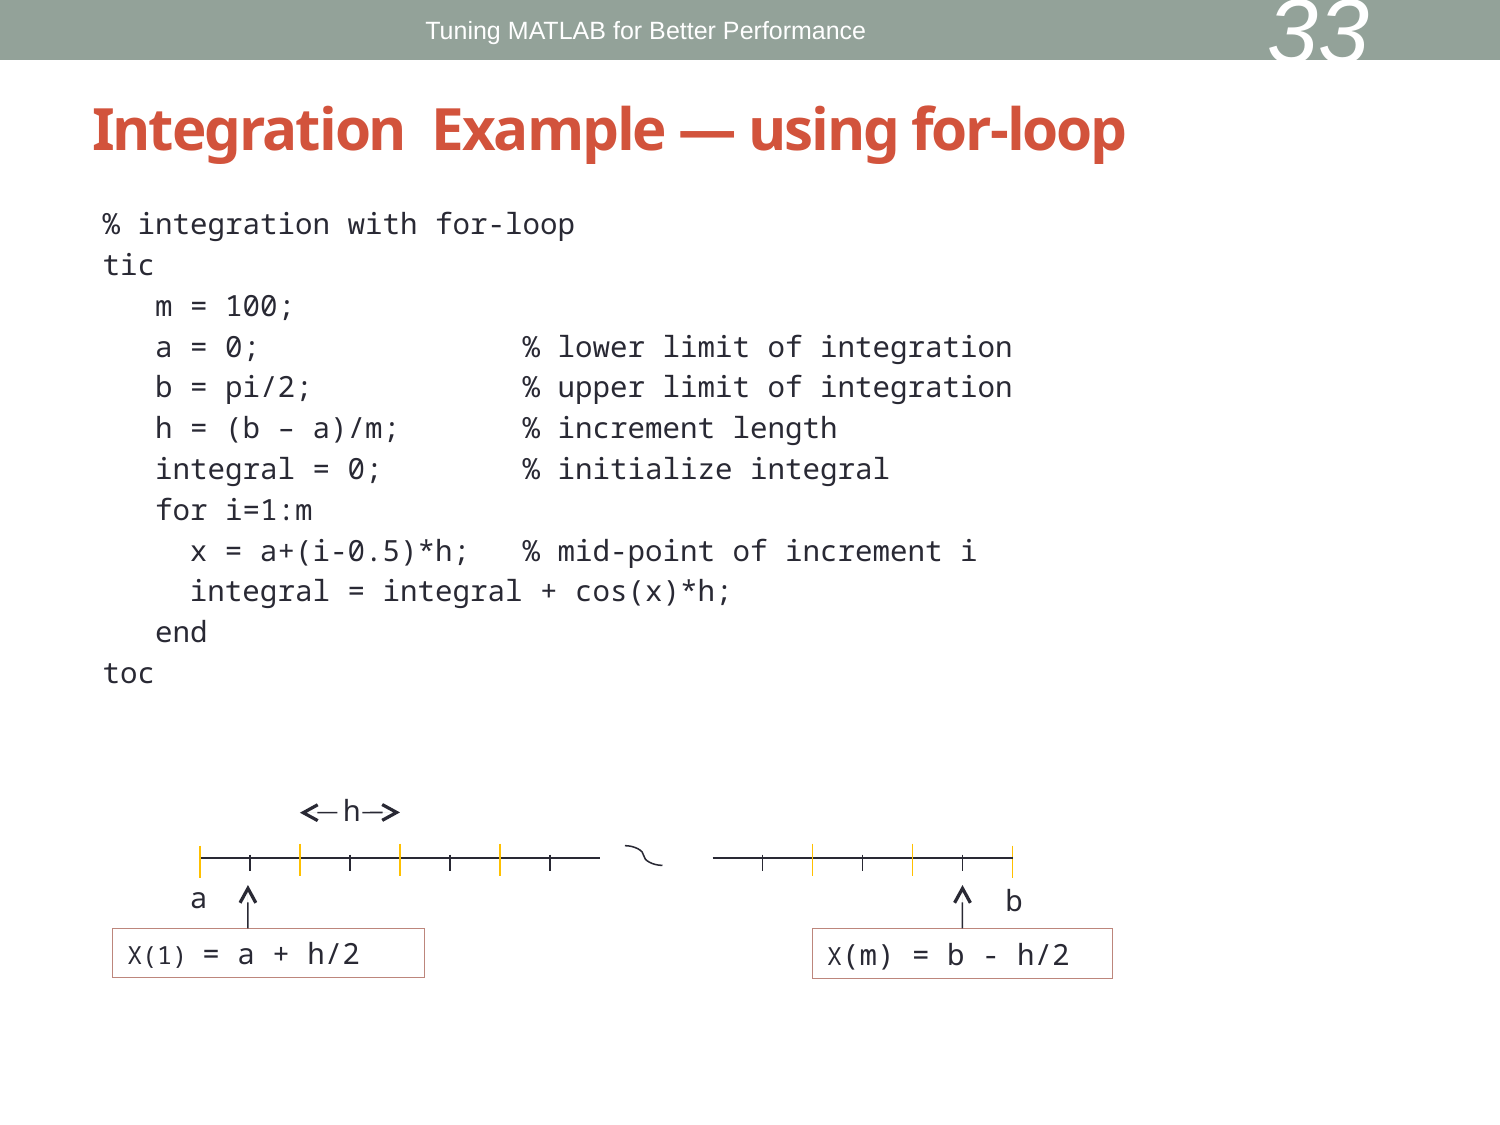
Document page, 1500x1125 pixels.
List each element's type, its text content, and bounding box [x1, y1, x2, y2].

text_box a [174, 871, 225, 922]
text_box X(1) = a + h/2 [112, 928, 425, 978]
footer Tuning MATLAB for Better Performance [410, 3, 1086, 57]
title Integration Example — using for-loop [77, 66, 1357, 188]
text_box b [990, 874, 1038, 925]
list % integration with for-loop tic m = 100; a = 0; % lower limit of integration b = pi/2; % upper limit of integration h = (b – a)/m; % increment length integral = 0; % initialize integral for i=1:m x = a+(i-0.5)*h; % mid-point of increment i integral = integral + cos(x)*h; end toc [87, 197, 1098, 713]
text_box h [328, 785, 396, 836]
slide_number <number> [1252, 0, 1428, 54]
text_box X(m) = b - h/2 [812, 928, 1113, 979]
